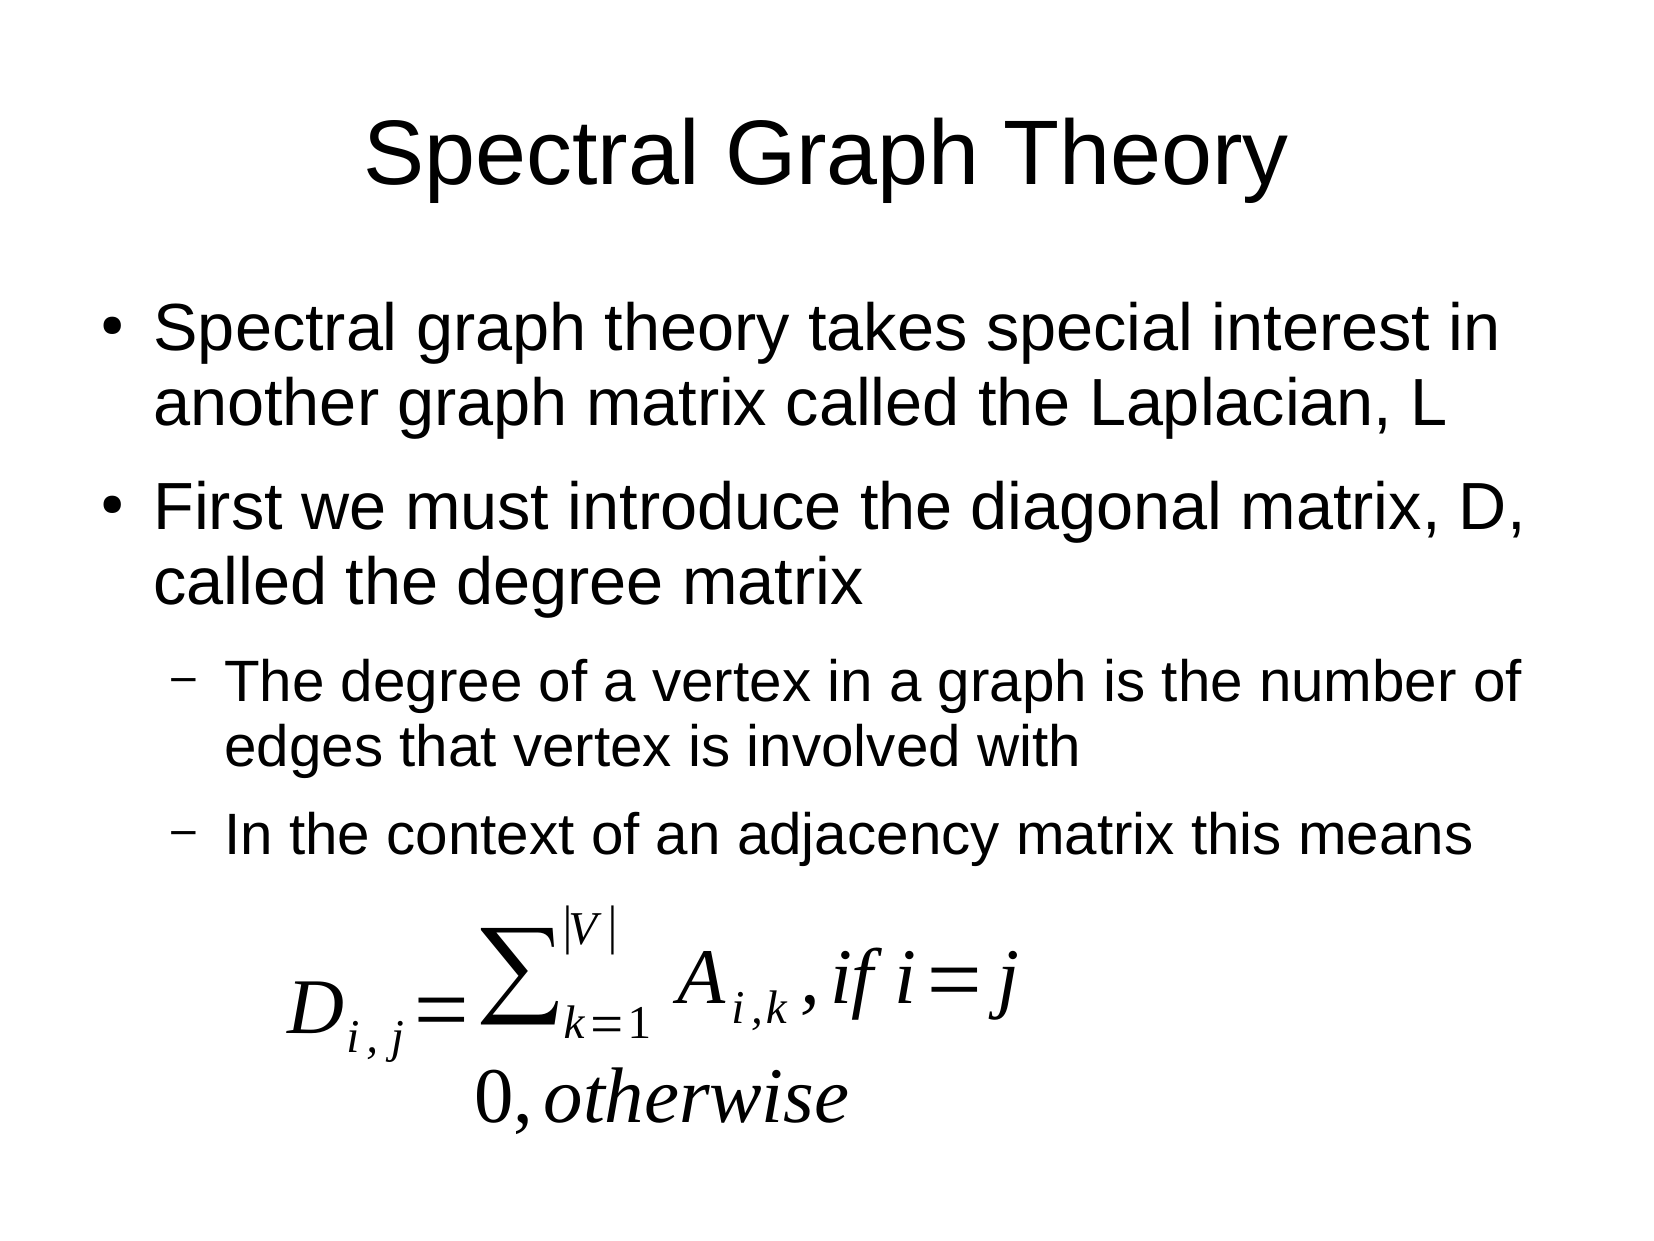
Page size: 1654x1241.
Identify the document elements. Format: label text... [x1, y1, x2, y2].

title Spectral Graph Theory [82, 49, 1571, 257]
list Spectral graph theory takes special interest in another graph matrix called the Laplacian, L First we must introduce the diagonal matrix, D, called the degree matrix The degree of a vertex in a graph is the number of edges that vertex is involved with In the context of an adjacency matrix this means [82, 290, 1571, 1010]
chart [262, 900, 1042, 1141]
